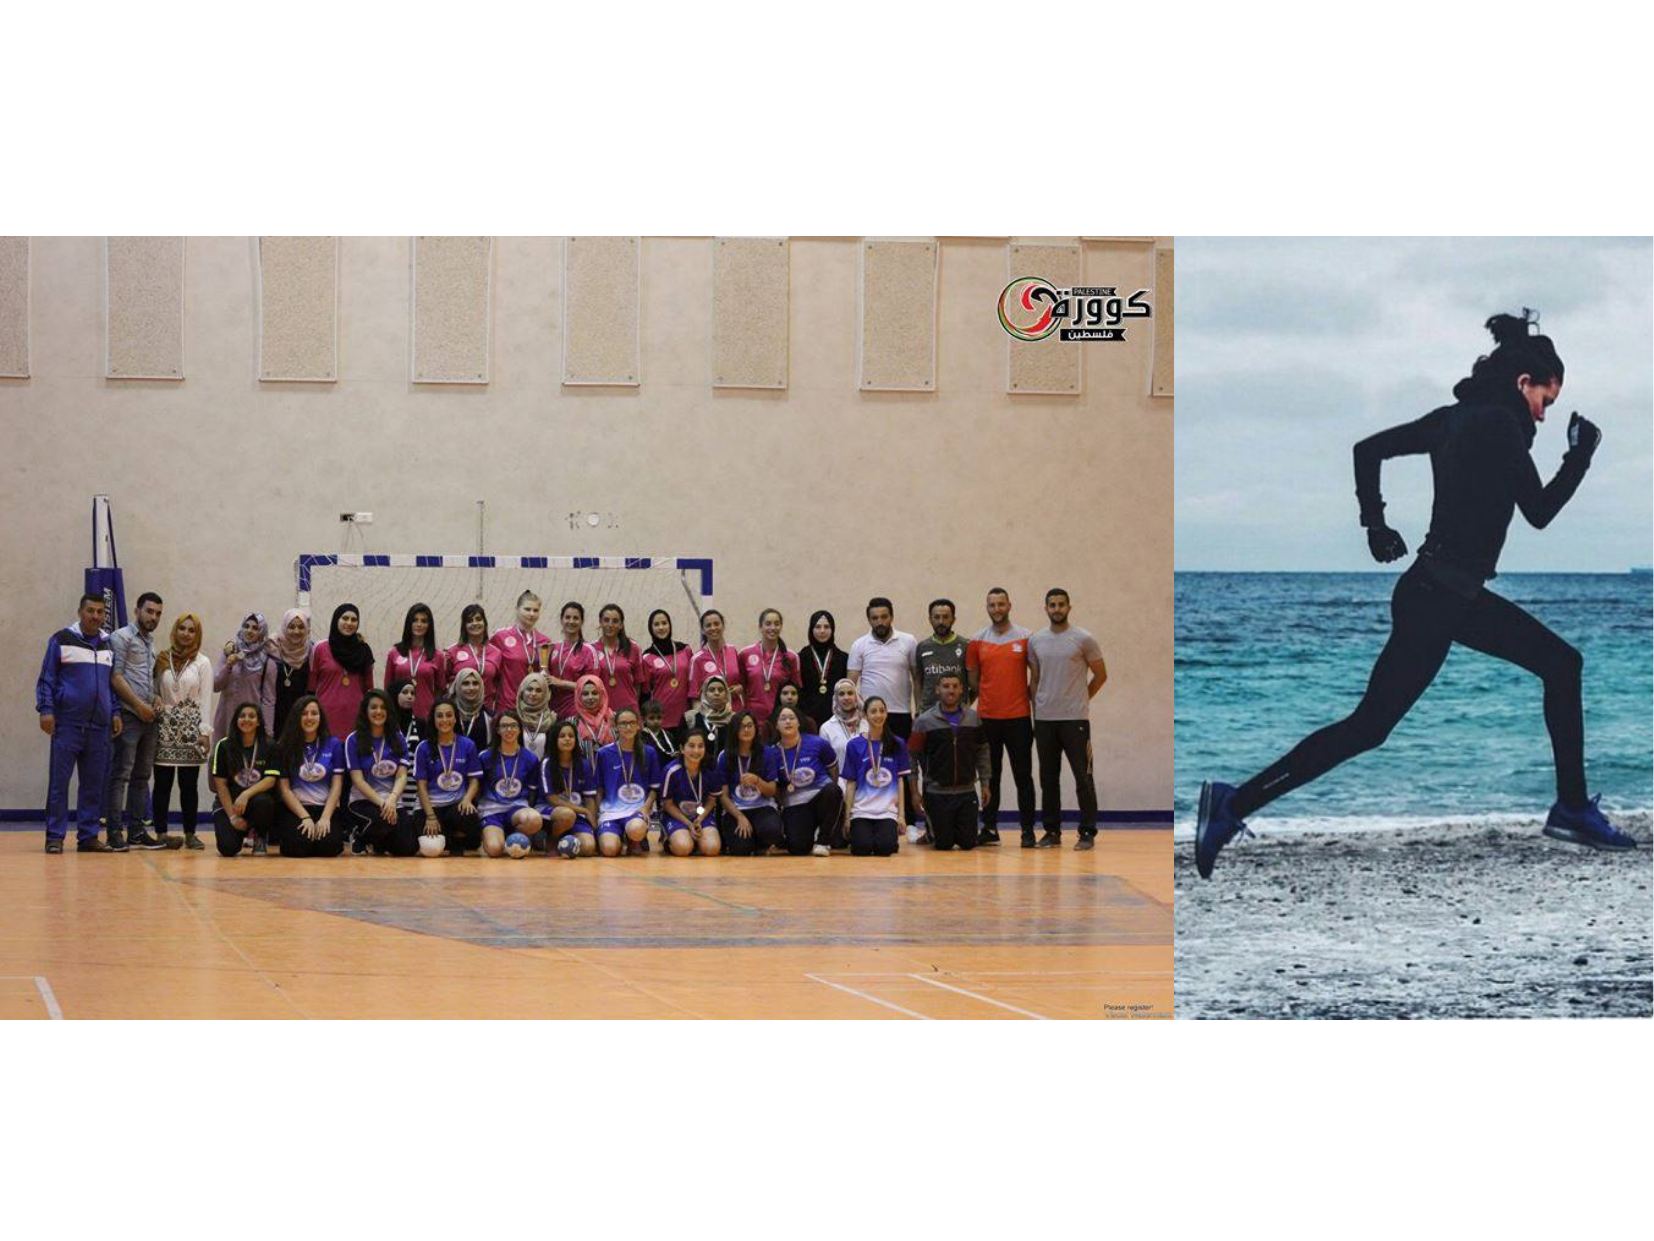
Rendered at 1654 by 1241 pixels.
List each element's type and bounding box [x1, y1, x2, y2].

picture [0, 236, 1654, 1020]
